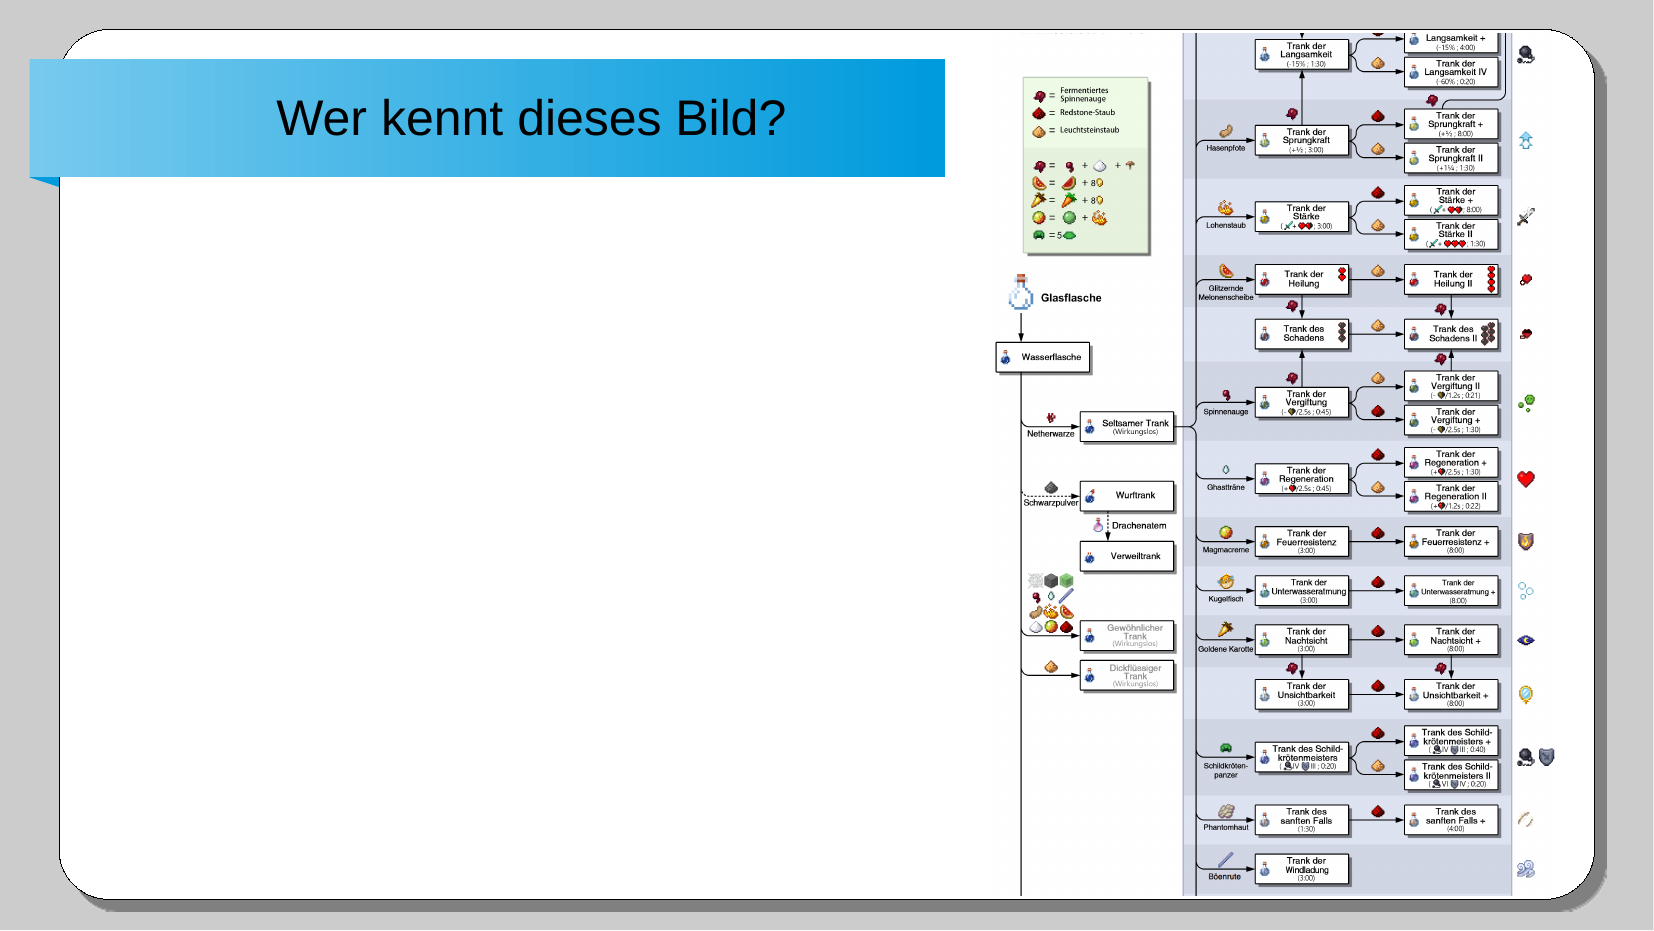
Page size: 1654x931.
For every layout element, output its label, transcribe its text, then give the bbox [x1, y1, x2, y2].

title Wer kennt dieses Bild? [118, 59, 945, 178]
picture [987, 33, 1557, 896]
